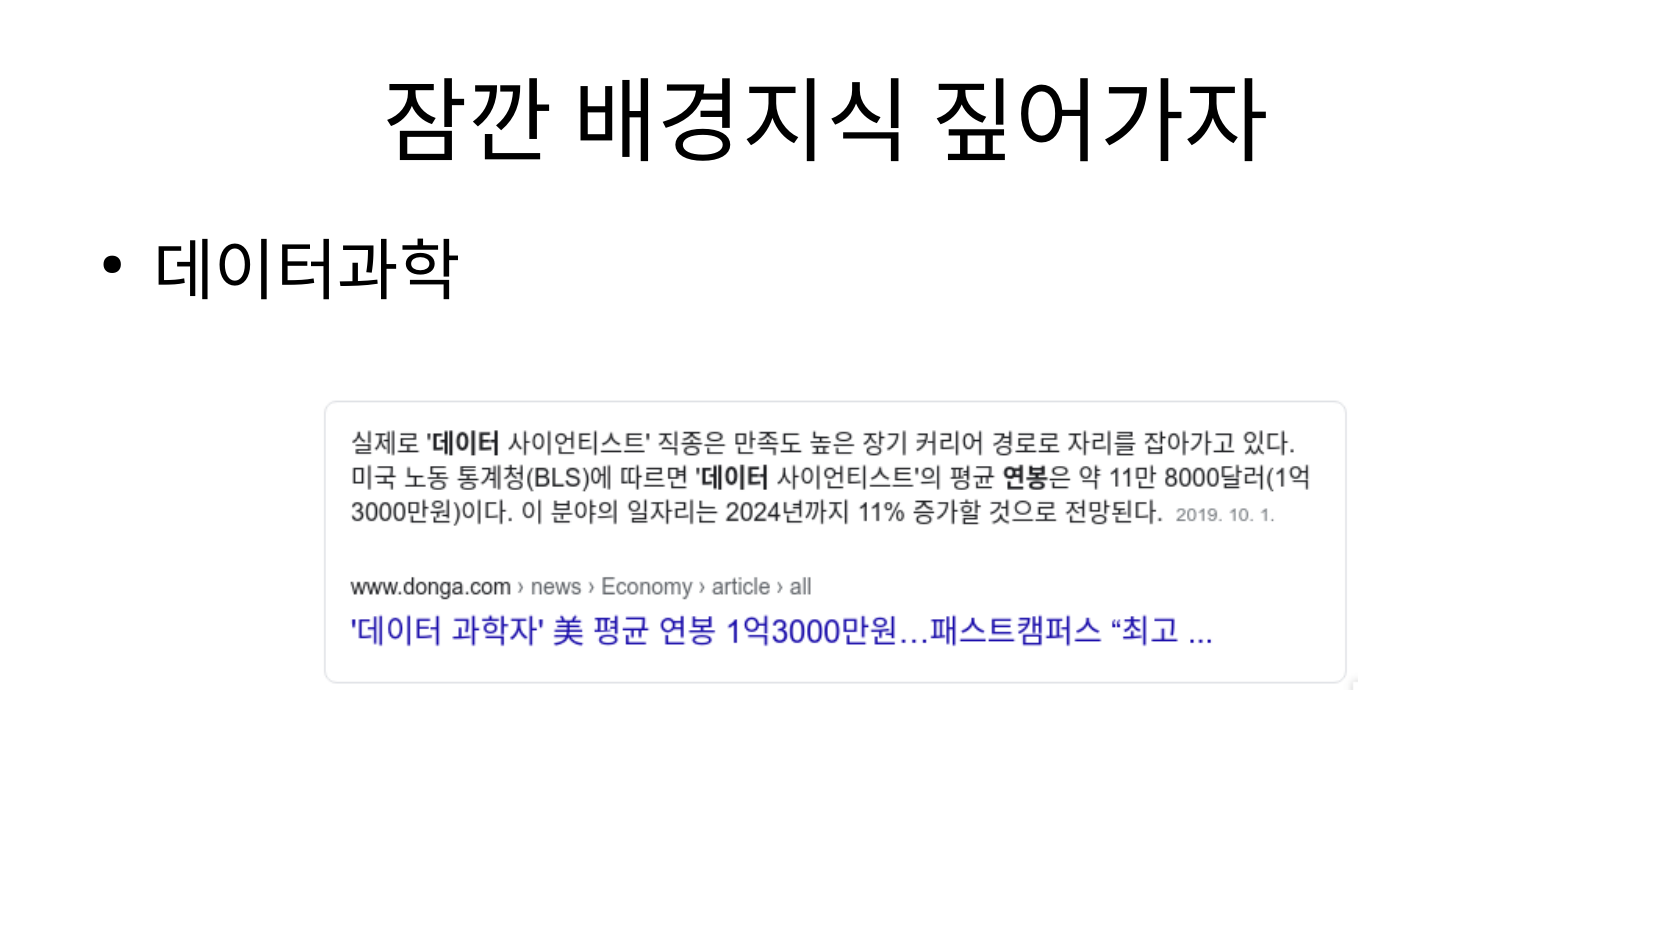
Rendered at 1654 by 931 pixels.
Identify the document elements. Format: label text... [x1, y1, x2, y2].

title 잠깐 배경지식 짚어가자 [82, 37, 1571, 193]
picture [315, 390, 1358, 691]
list 데이터과학 [82, 217, 1571, 758]
